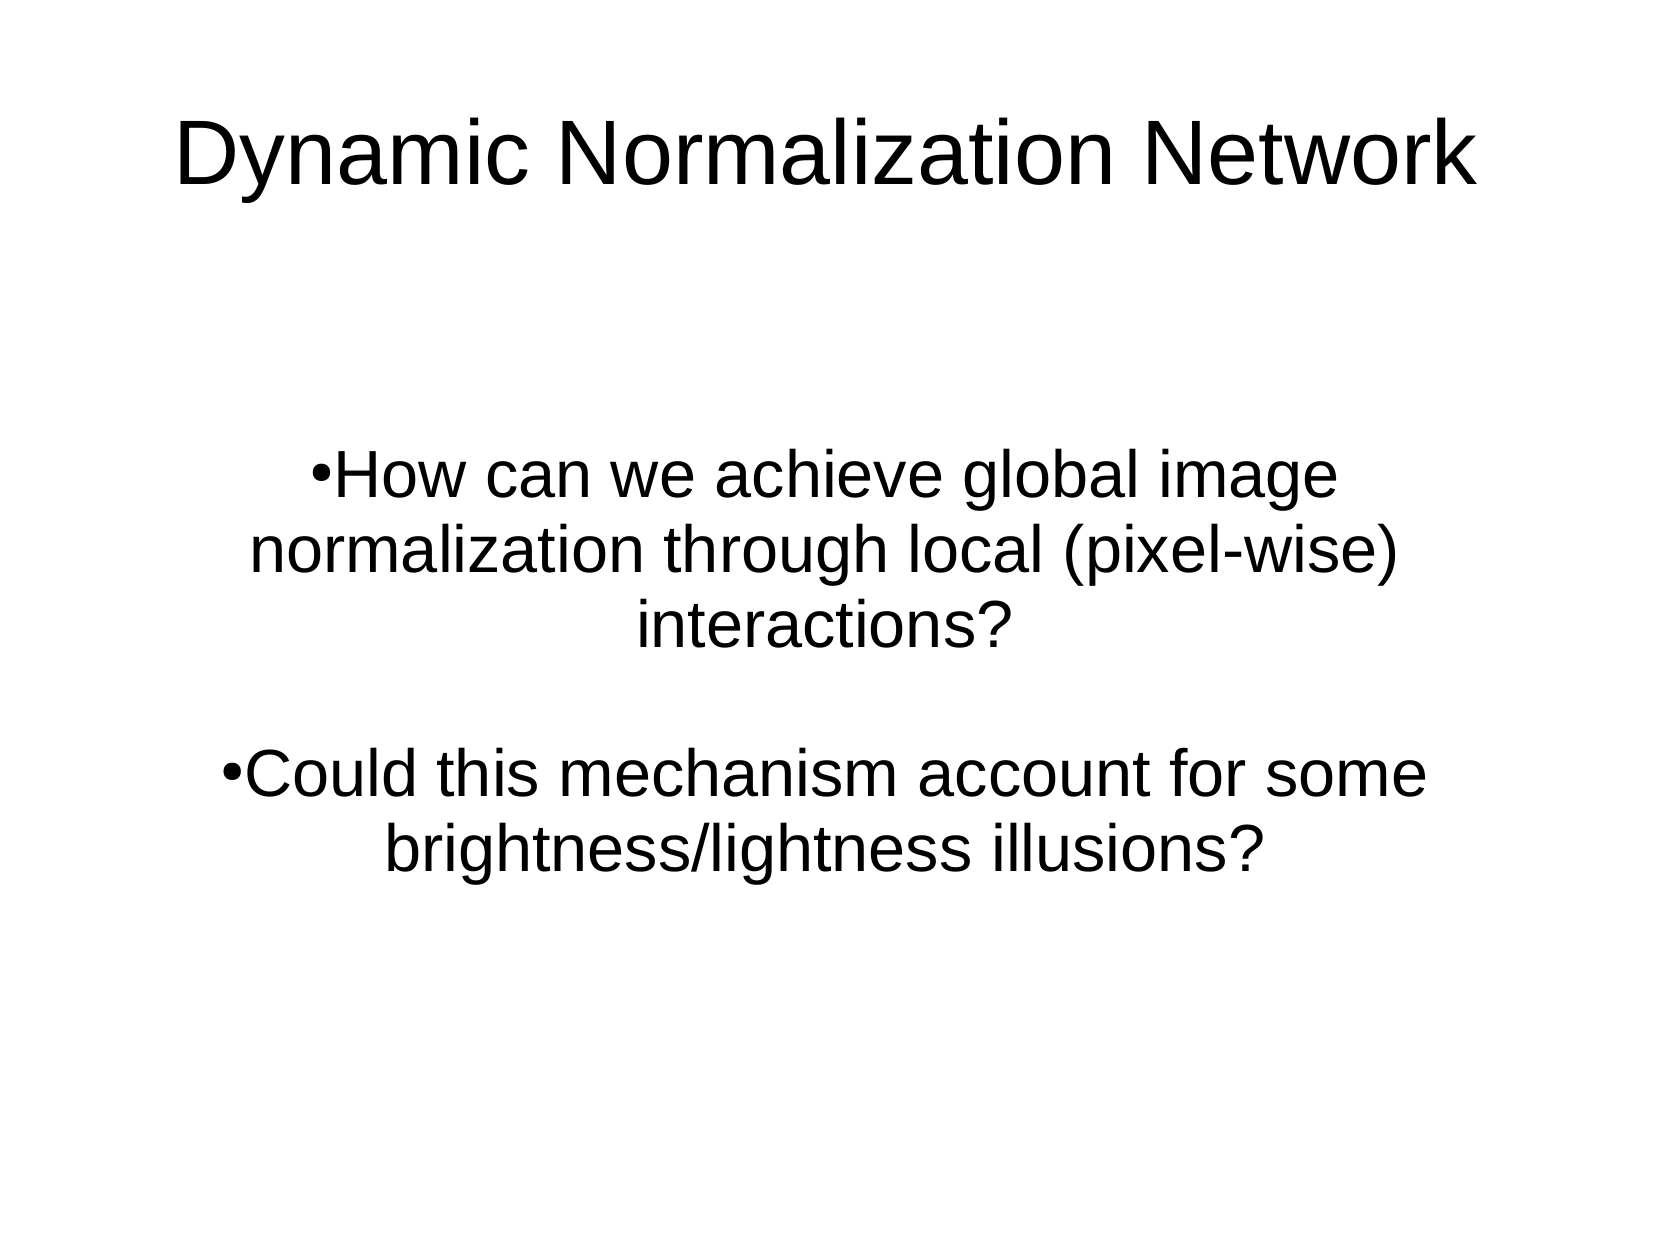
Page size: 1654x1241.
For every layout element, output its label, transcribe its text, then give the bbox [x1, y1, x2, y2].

subtitle How can we achieve global image normalization through local (pixel-wise) interactions? Could this mechanism account for some brightness/lightness illusions? [120, 339, 1531, 1059]
title Dynamic Normalization Network [82, 49, 1571, 257]
